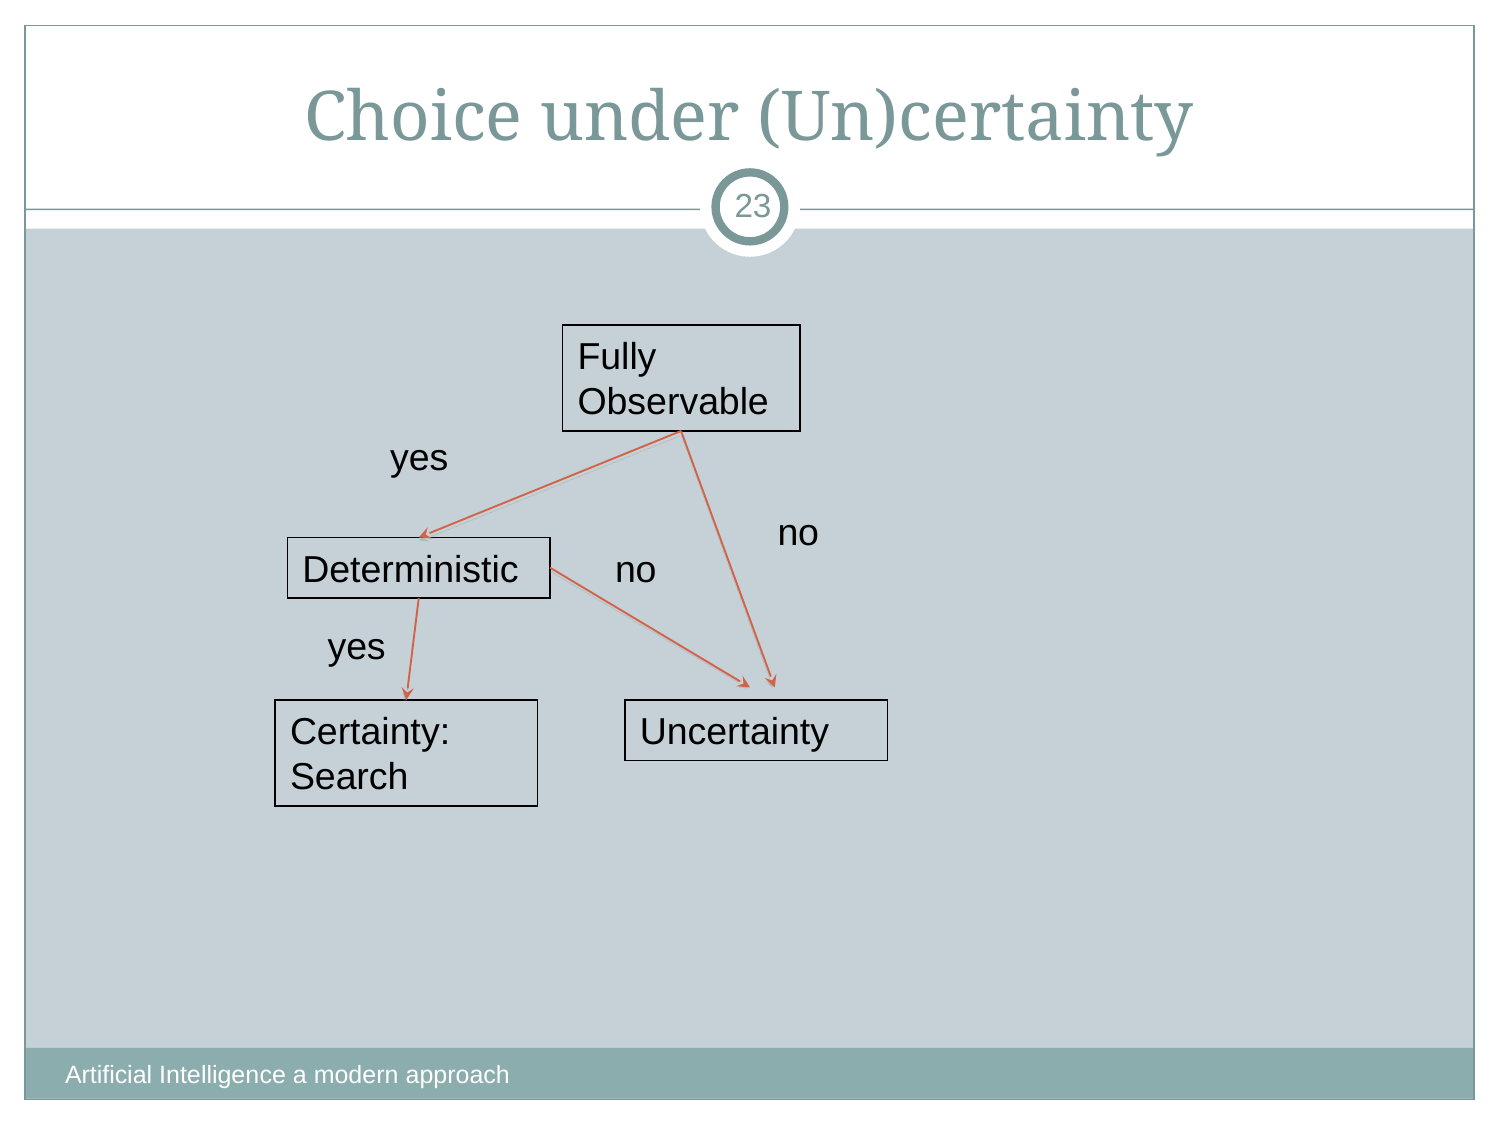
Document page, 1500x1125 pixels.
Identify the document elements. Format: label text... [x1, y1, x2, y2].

text_box Artificial Intelligence a modern approach [49, 1051, 638, 1112]
title Choice under (Un)certainty [49, 37, 1450, 162]
text_box Certainty: Search [275, 699, 538, 806]
text_box <number> [715, 168, 791, 241]
text_box Deterministic [287, 537, 550, 599]
text_box no [762, 500, 850, 561]
text_box Uncertainty [624, 699, 888, 761]
text_box yes [312, 614, 450, 675]
text_box yes [374, 425, 513, 486]
text_box no [599, 537, 688, 599]
text_box Fully Observable [562, 324, 800, 431]
